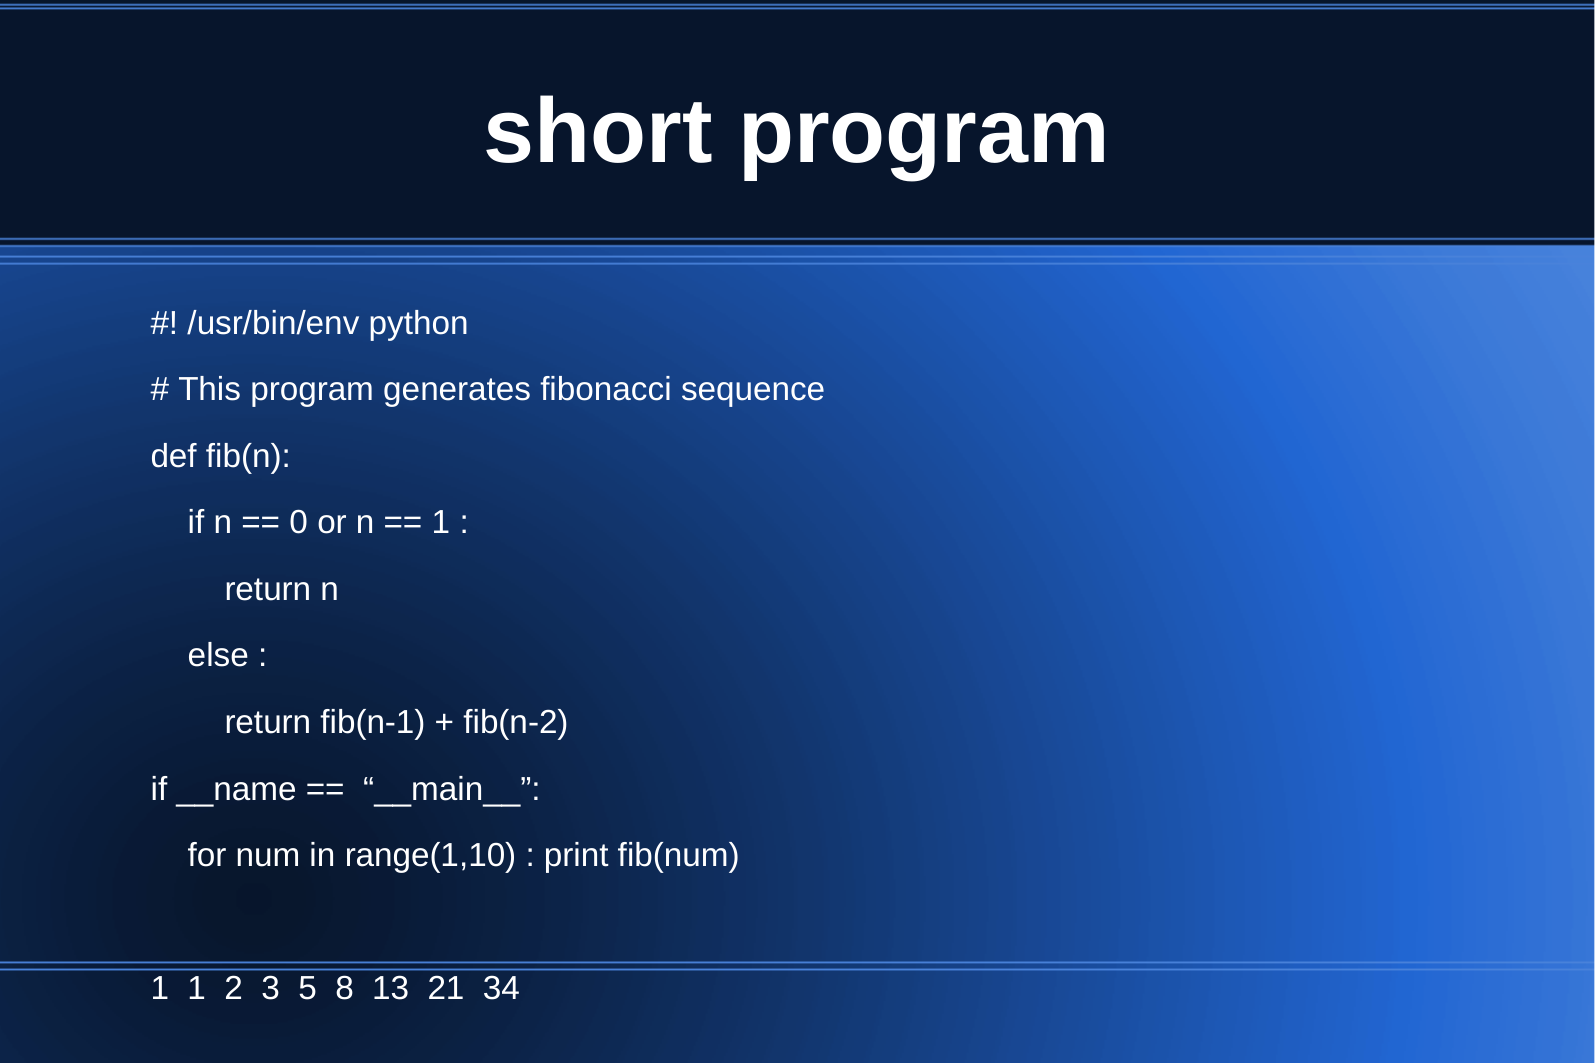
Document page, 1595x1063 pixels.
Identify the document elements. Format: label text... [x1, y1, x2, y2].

list #! /usr/bin/env python # This program generates fibonacci sequence def fib(n): if n == 0 or n == 1 : return n else : return fib(n-1) + fib(n-2) if __name == “__main__”: for num in range(1,10) : print fib(num) 1 1 2 3 5 8 13 21 34 [79, 304, 1515, 1063]
title short program [79, 49, 1515, 213]
picture [0, 0, 1595, 1063]
